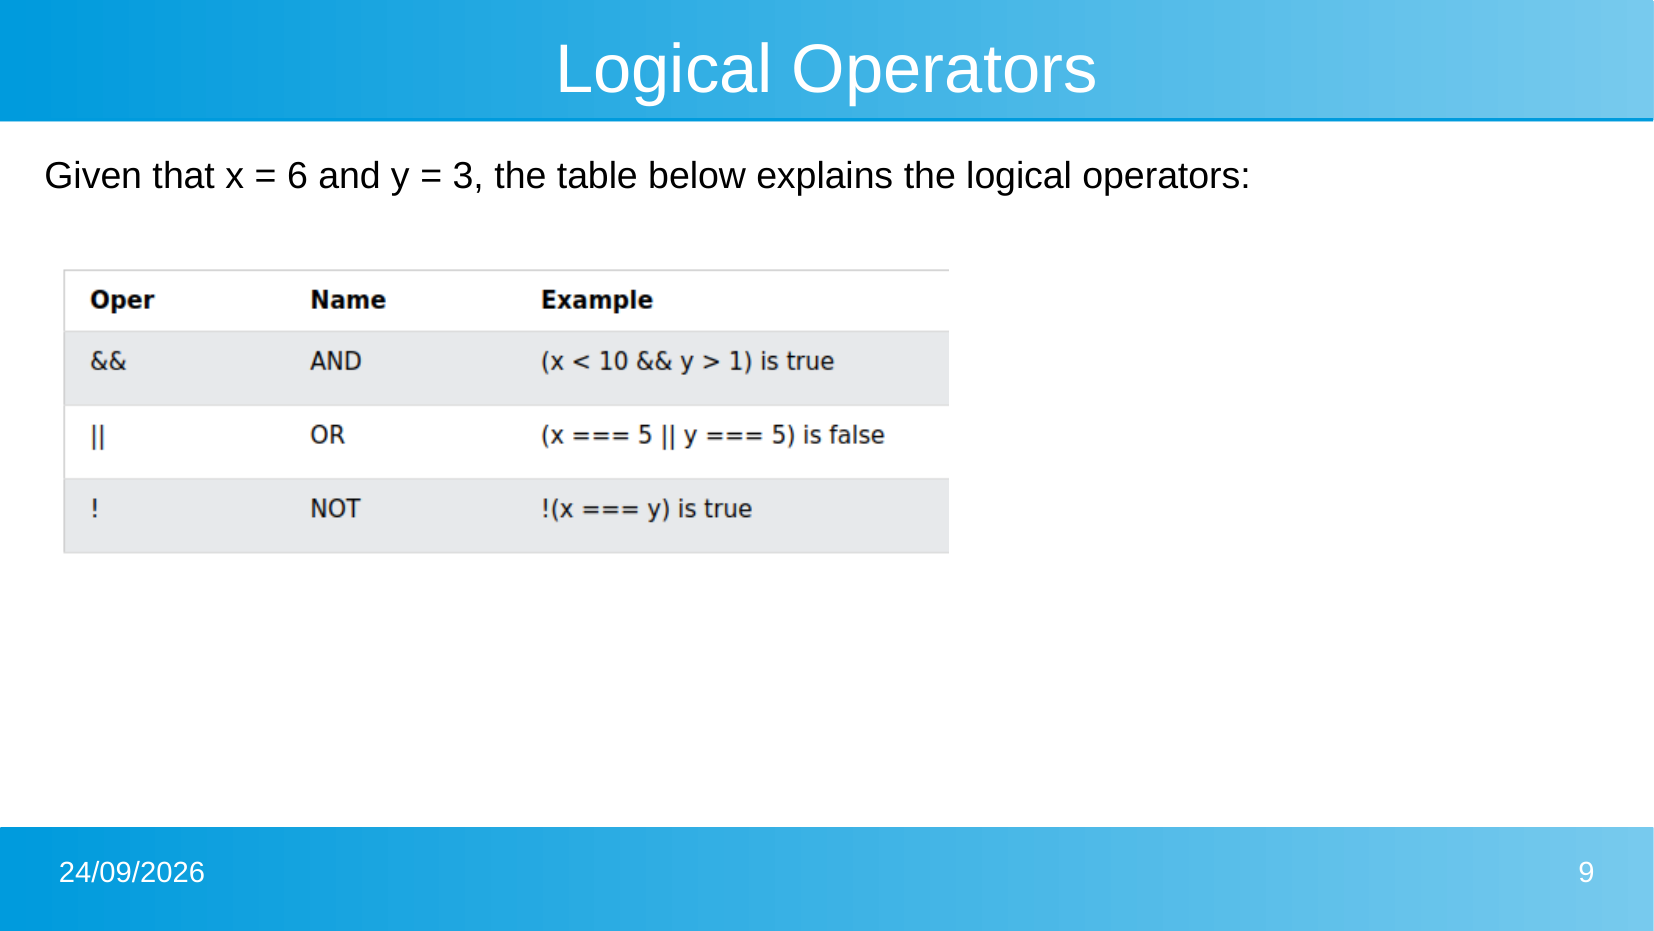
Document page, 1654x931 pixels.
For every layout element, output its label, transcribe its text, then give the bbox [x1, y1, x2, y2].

text_box Given that x = 6 and y = 3, the table below explains the logical operators: [29, 147, 1506, 205]
picture [59, 265, 949, 560]
title Logical Operators [59, 29, 1595, 108]
